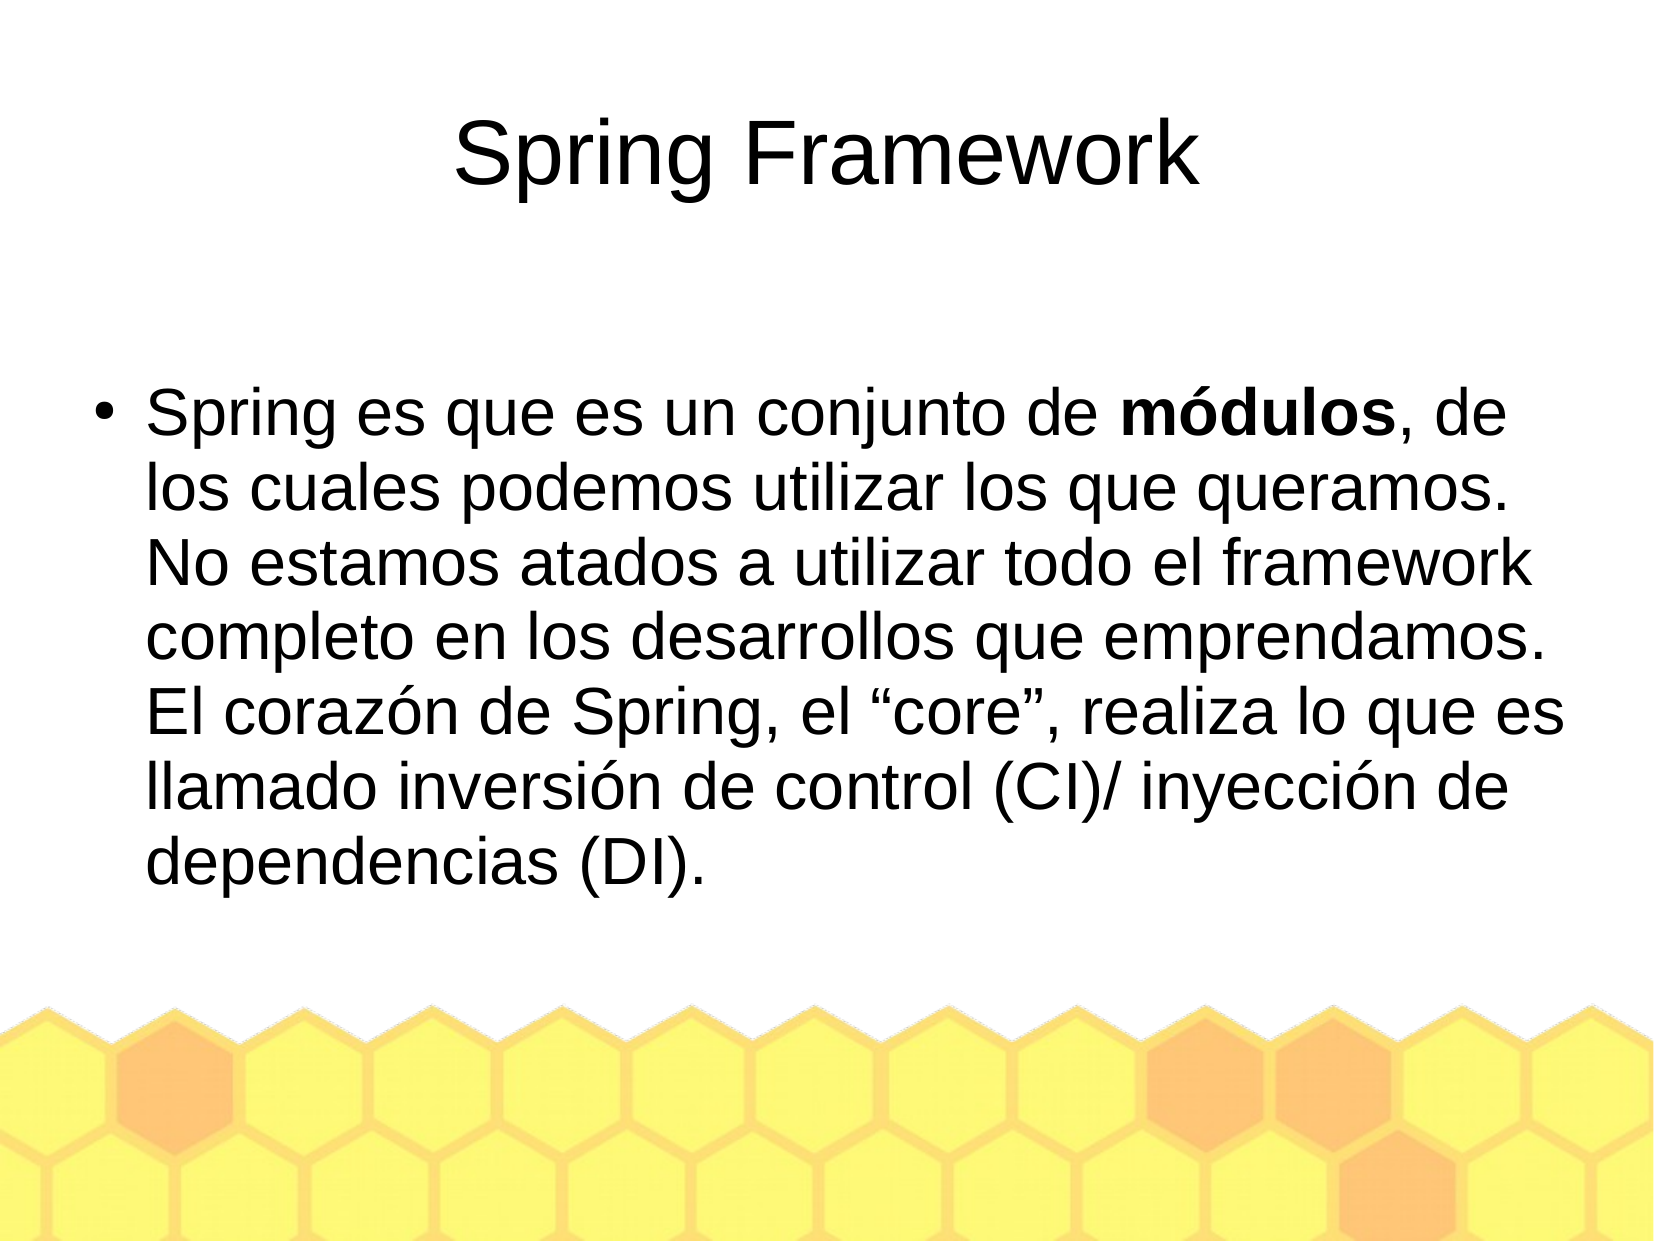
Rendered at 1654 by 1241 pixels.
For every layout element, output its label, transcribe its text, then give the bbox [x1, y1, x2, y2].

list Spring es que es un conjunto de módulos, de los cuales podemos utilizar los que queramos. No estamos atados a utilizar todo el framework completo en los desarrollos que emprendamos. El corazón de Spring, el “core”, realiza lo que es llamado inversión de control (CI)/ inyección de dependencias (DI). [75, 270, 1591, 991]
picture [0, 1001, 1654, 1241]
title Spring Framework [82, 49, 1571, 257]
